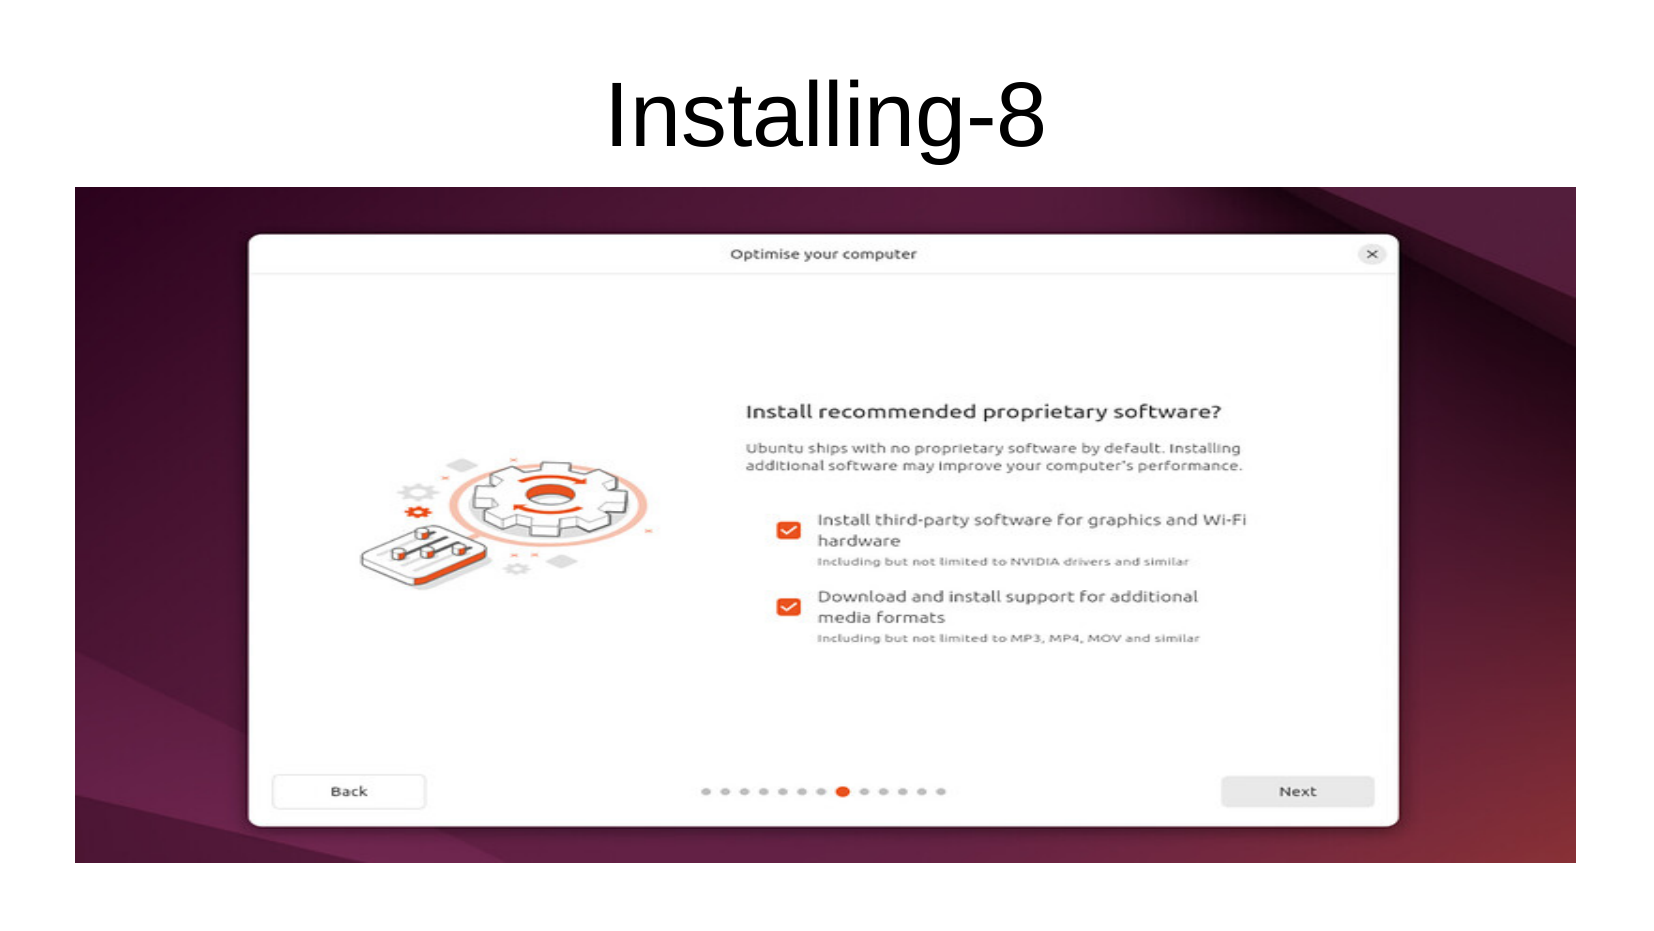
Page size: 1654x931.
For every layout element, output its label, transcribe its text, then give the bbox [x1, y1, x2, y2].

title Installing-8 [82, 37, 1571, 187]
picture [75, 187, 1576, 863]
